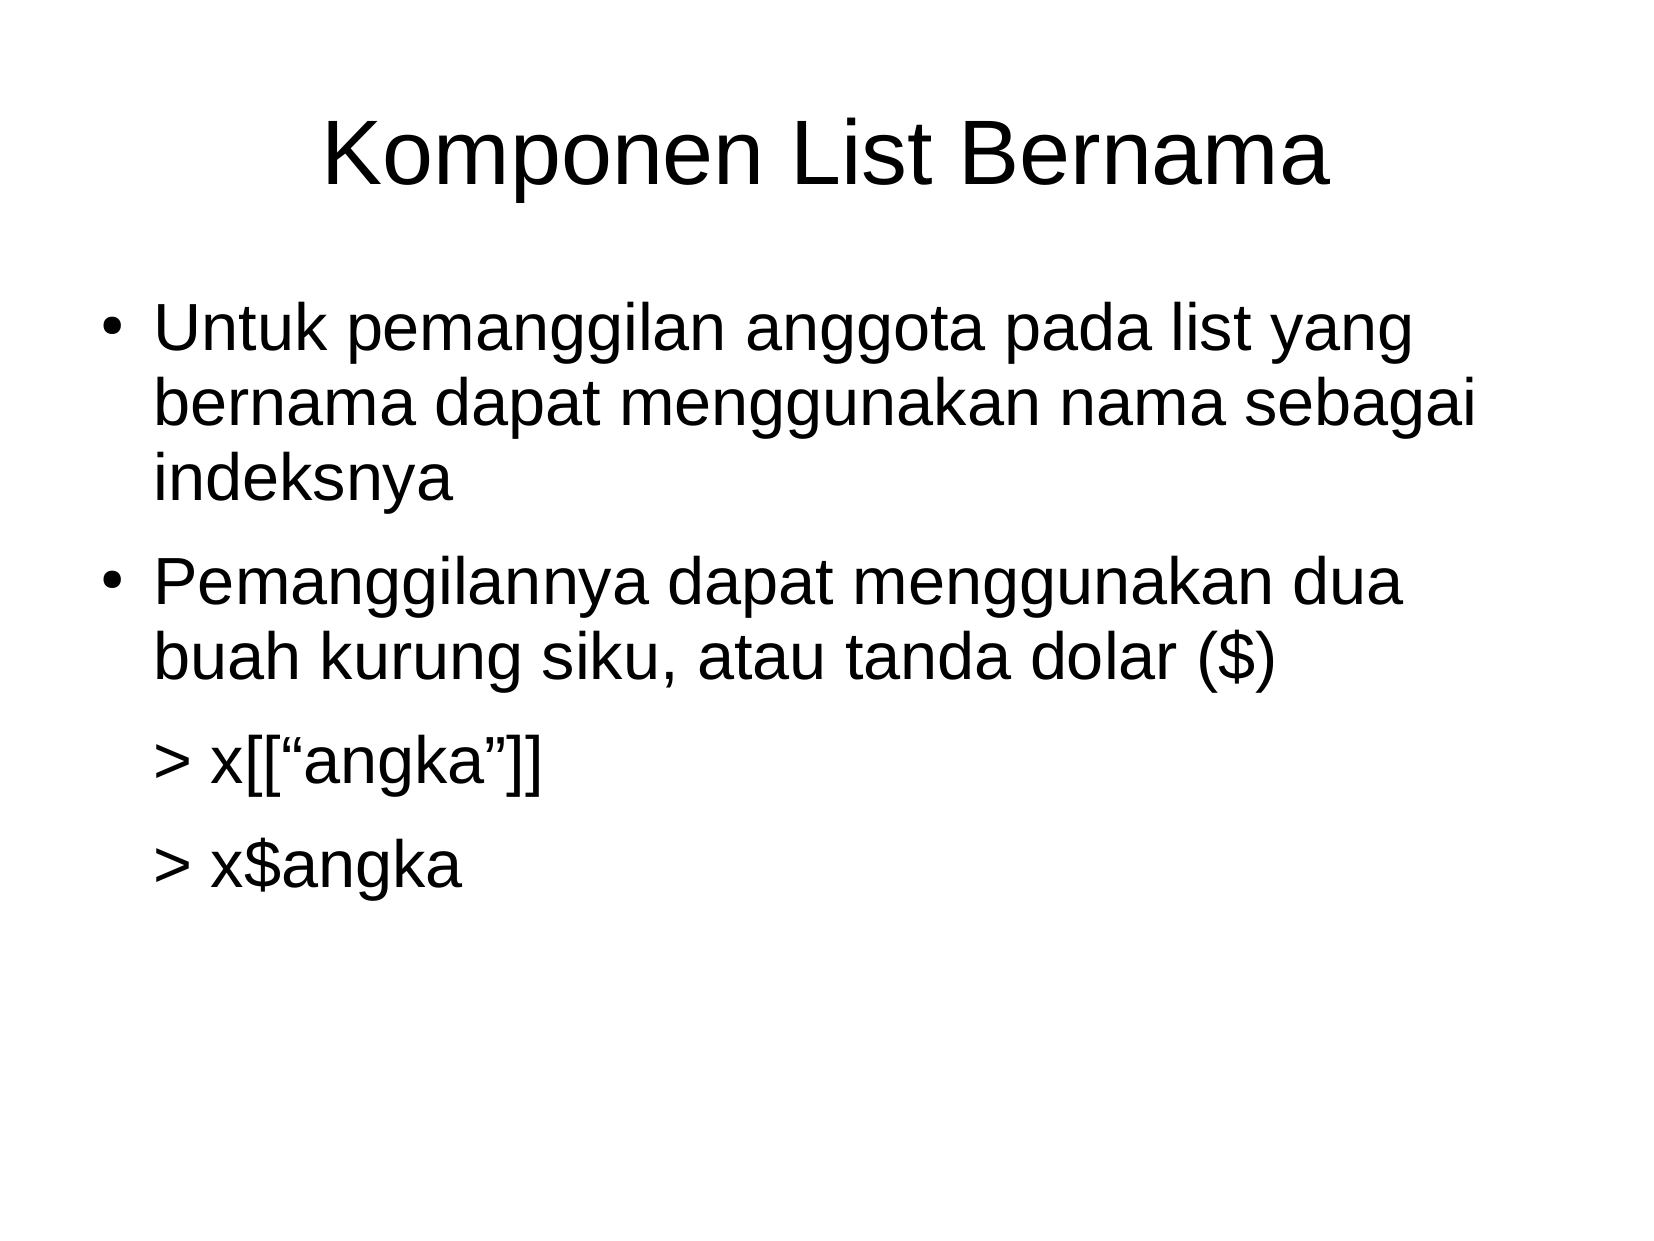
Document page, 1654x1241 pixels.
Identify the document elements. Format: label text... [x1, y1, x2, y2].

title Komponen List Bernama [82, 49, 1571, 257]
list Untuk pemanggilan anggota pada list yang bernama dapat menggunakan nama sebagai indeksnya Pemanggilannya dapat menggunakan dua buah kurung siku, atau tanda dolar ($) > x[[“angka”]] > x$angka [82, 290, 1571, 1010]
